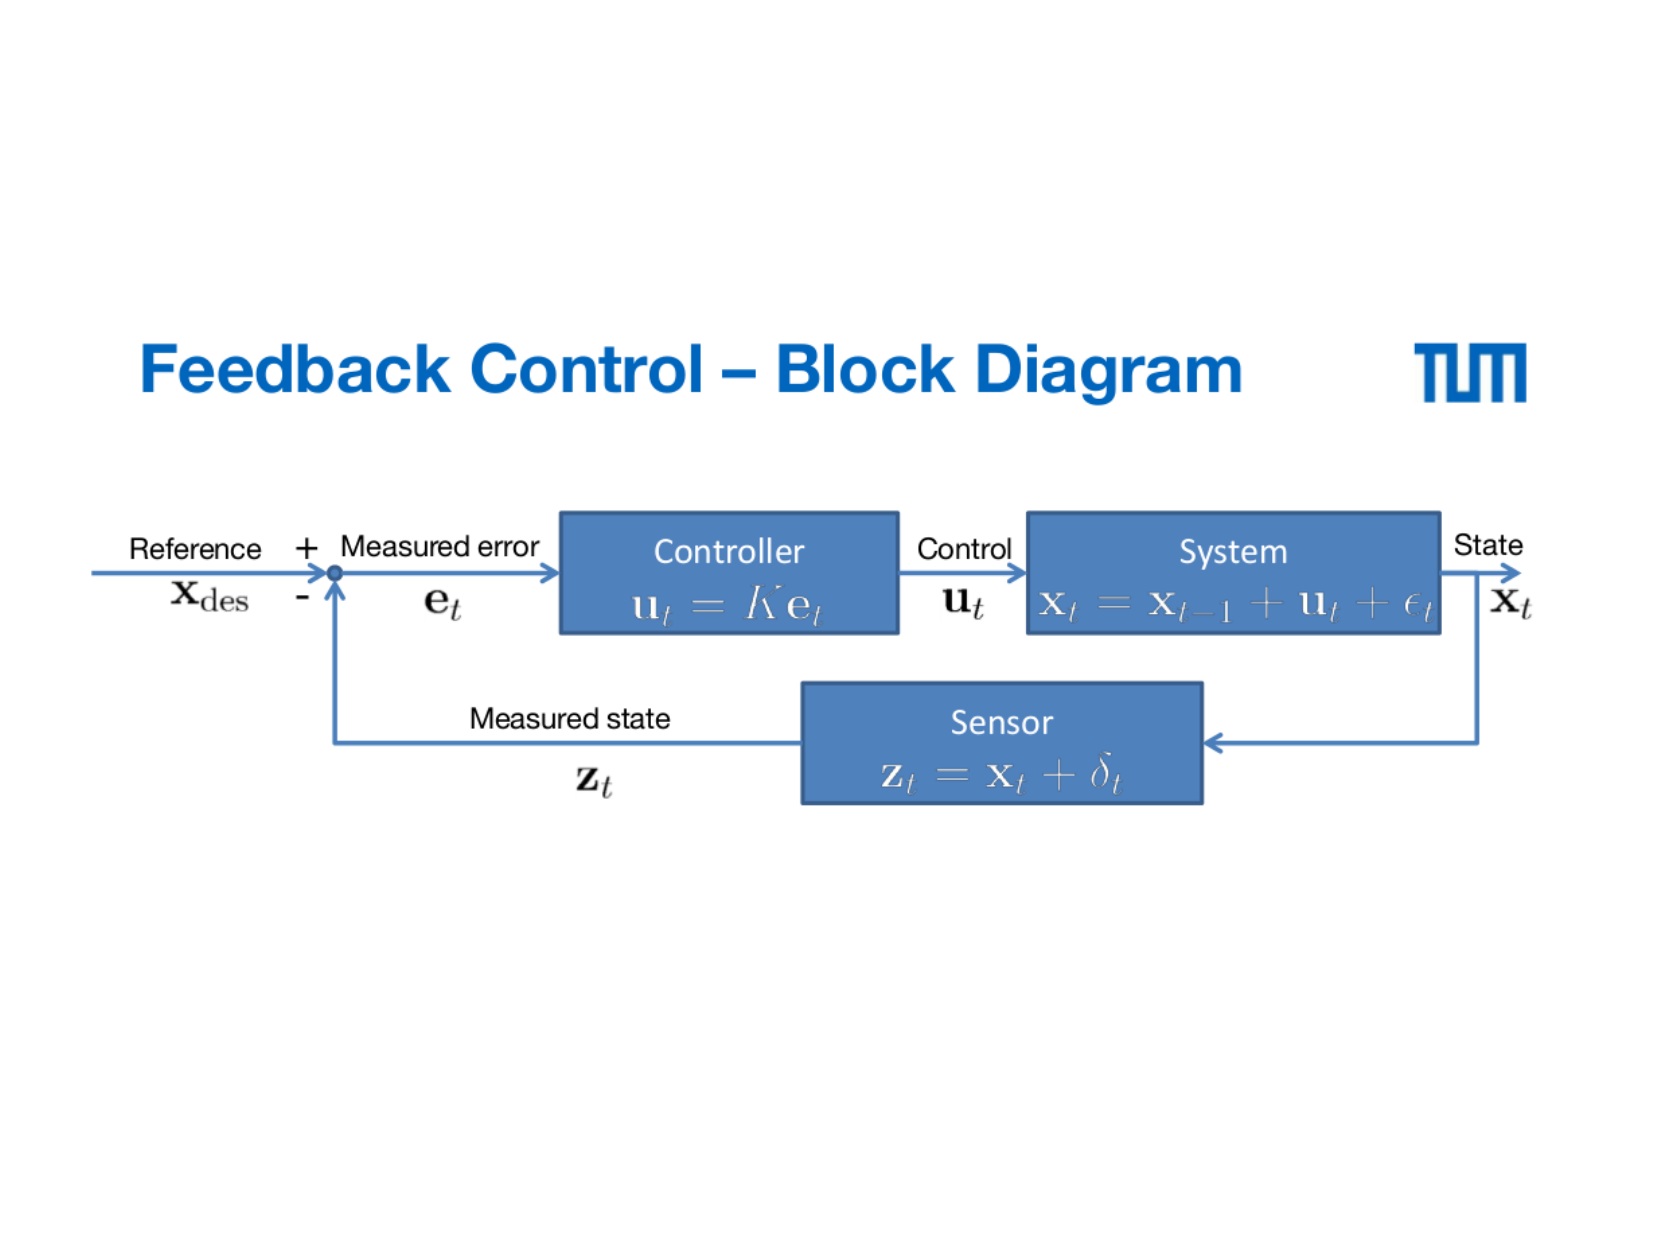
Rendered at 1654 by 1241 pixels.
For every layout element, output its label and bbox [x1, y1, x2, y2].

picture [82, 302, 1571, 998]
